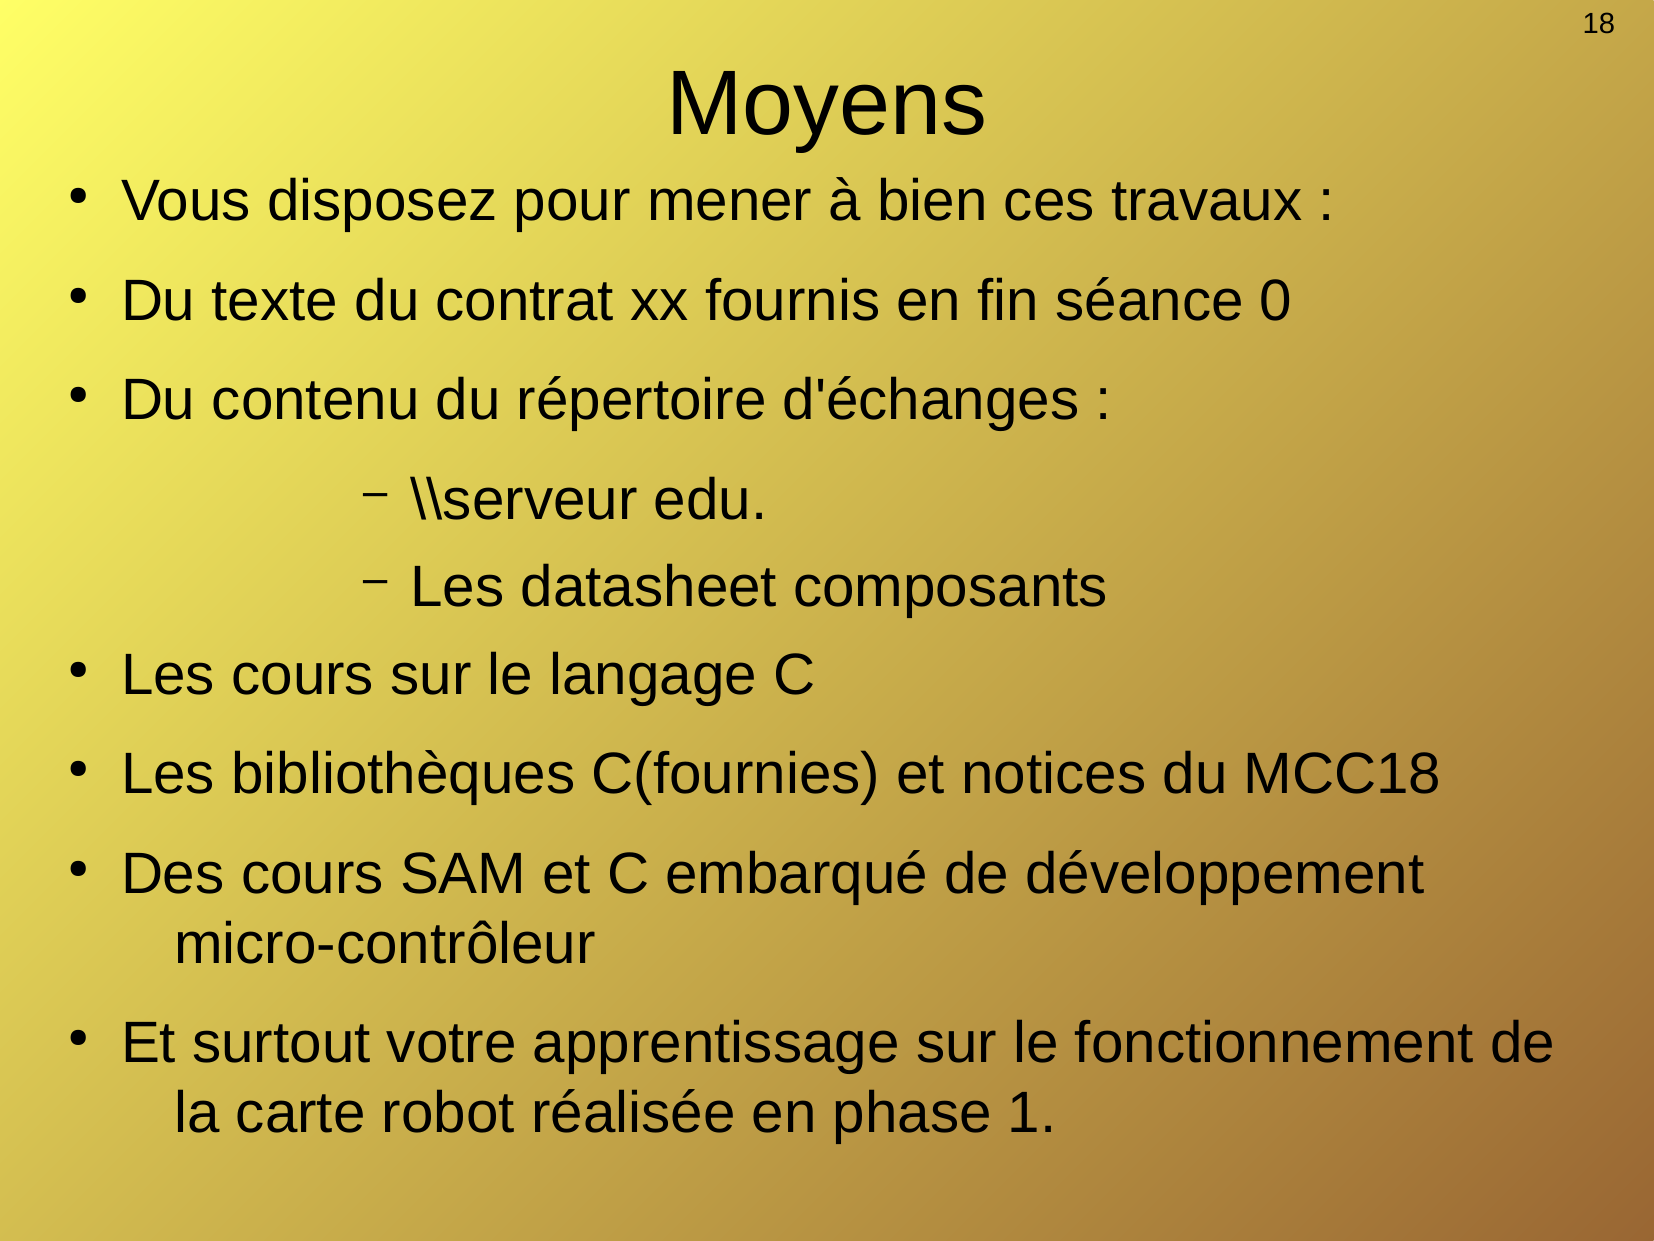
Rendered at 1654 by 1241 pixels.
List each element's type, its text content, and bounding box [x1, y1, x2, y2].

text_box <numéro> [1567, 0, 1654, 48]
list Vous disposez pour mener à bien ces travaux : Du texte du contrat xx fournis en fin séance 0 Du contenu du répertoire d'échanges : \\serveur edu. Les datasheet composants Les cours sur le langage C Les bibliothèques C(fournies) et notices du MCC18 Des cours SAM et C embarqué de développement micro-contrôleur Et surtout votre apprentissage sur le fonctionnement de la carte robot réalisée en phase 1. [32, 162, 1601, 1160]
title Moyens [82, 42, 1571, 146]
